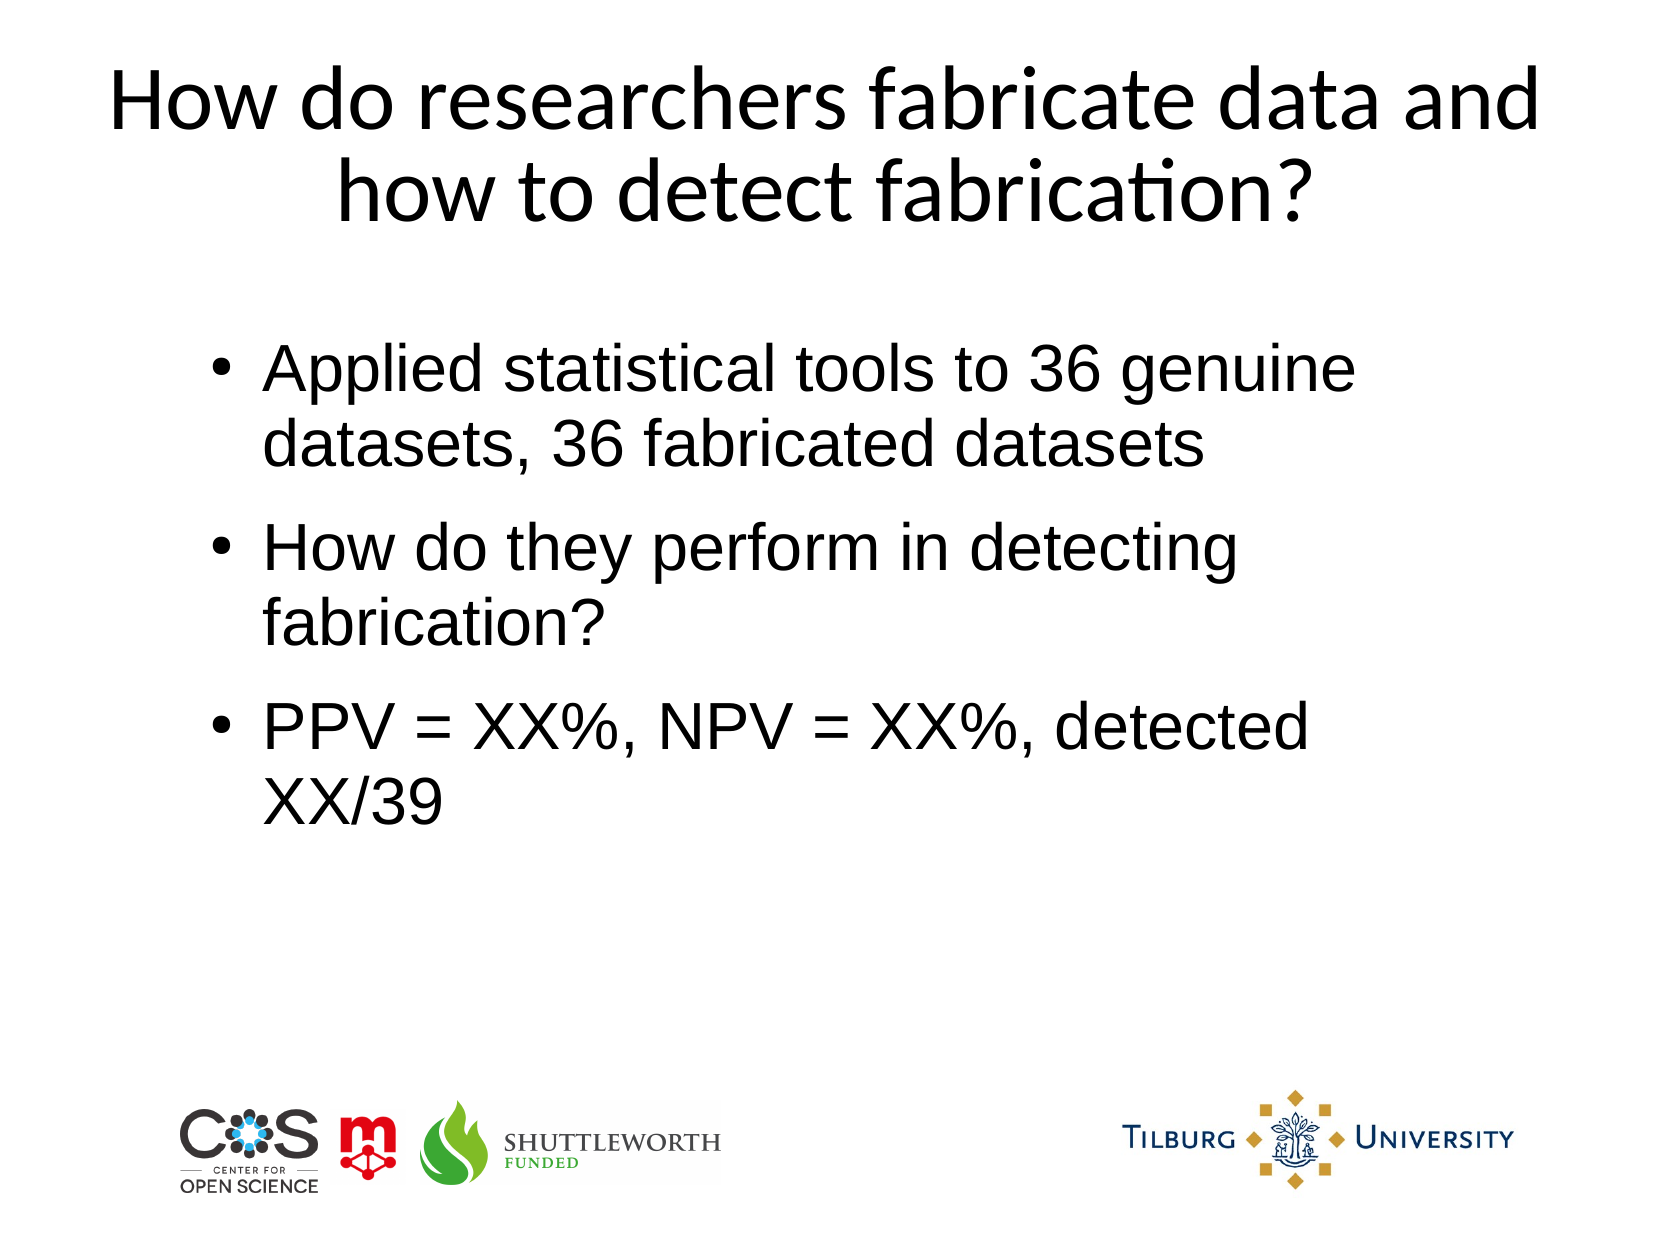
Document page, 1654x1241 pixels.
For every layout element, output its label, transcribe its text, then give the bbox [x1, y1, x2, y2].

title How do researchers fabricate data and how to detect fabrication? [82, 49, 1571, 257]
picture [1110, 1079, 1526, 1199]
list Applied statistical tools to 36 genuine datasets, 36 fabricated datasets How do they perform in detecting fabrication? PPV = XX%, NPV = XX%, detected XX/39 [191, 330, 1471, 1021]
picture [180, 1109, 318, 1193]
picture [330, 1109, 406, 1186]
picture [420, 1100, 721, 1186]
